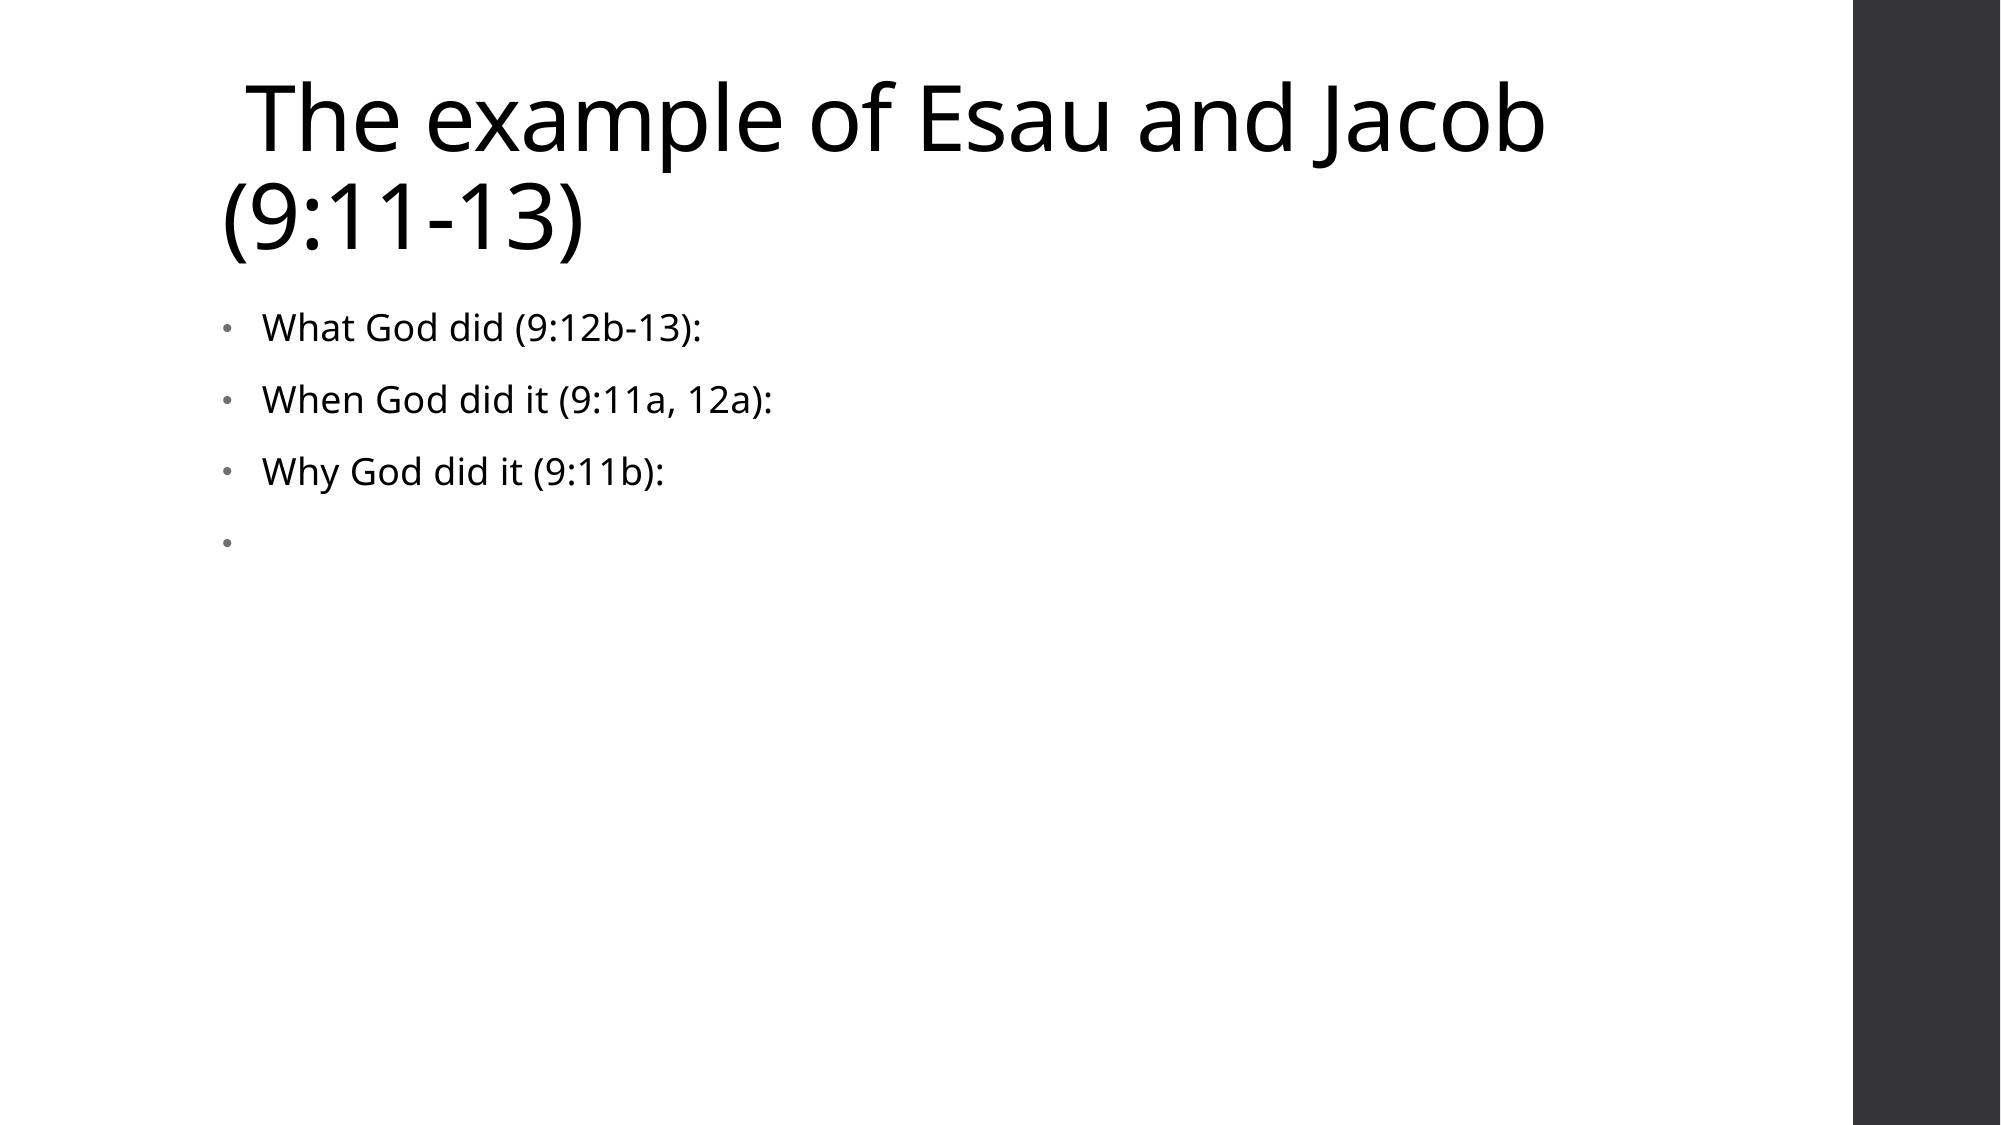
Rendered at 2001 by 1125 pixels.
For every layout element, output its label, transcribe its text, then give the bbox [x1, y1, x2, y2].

title The example of Esau and Jacob (9:11-13) [206, 60, 1797, 278]
list What God did (9:12b-13): When God did it (9:11a, 12a): Why God did it (9:11b): [206, 299, 1617, 1014]
